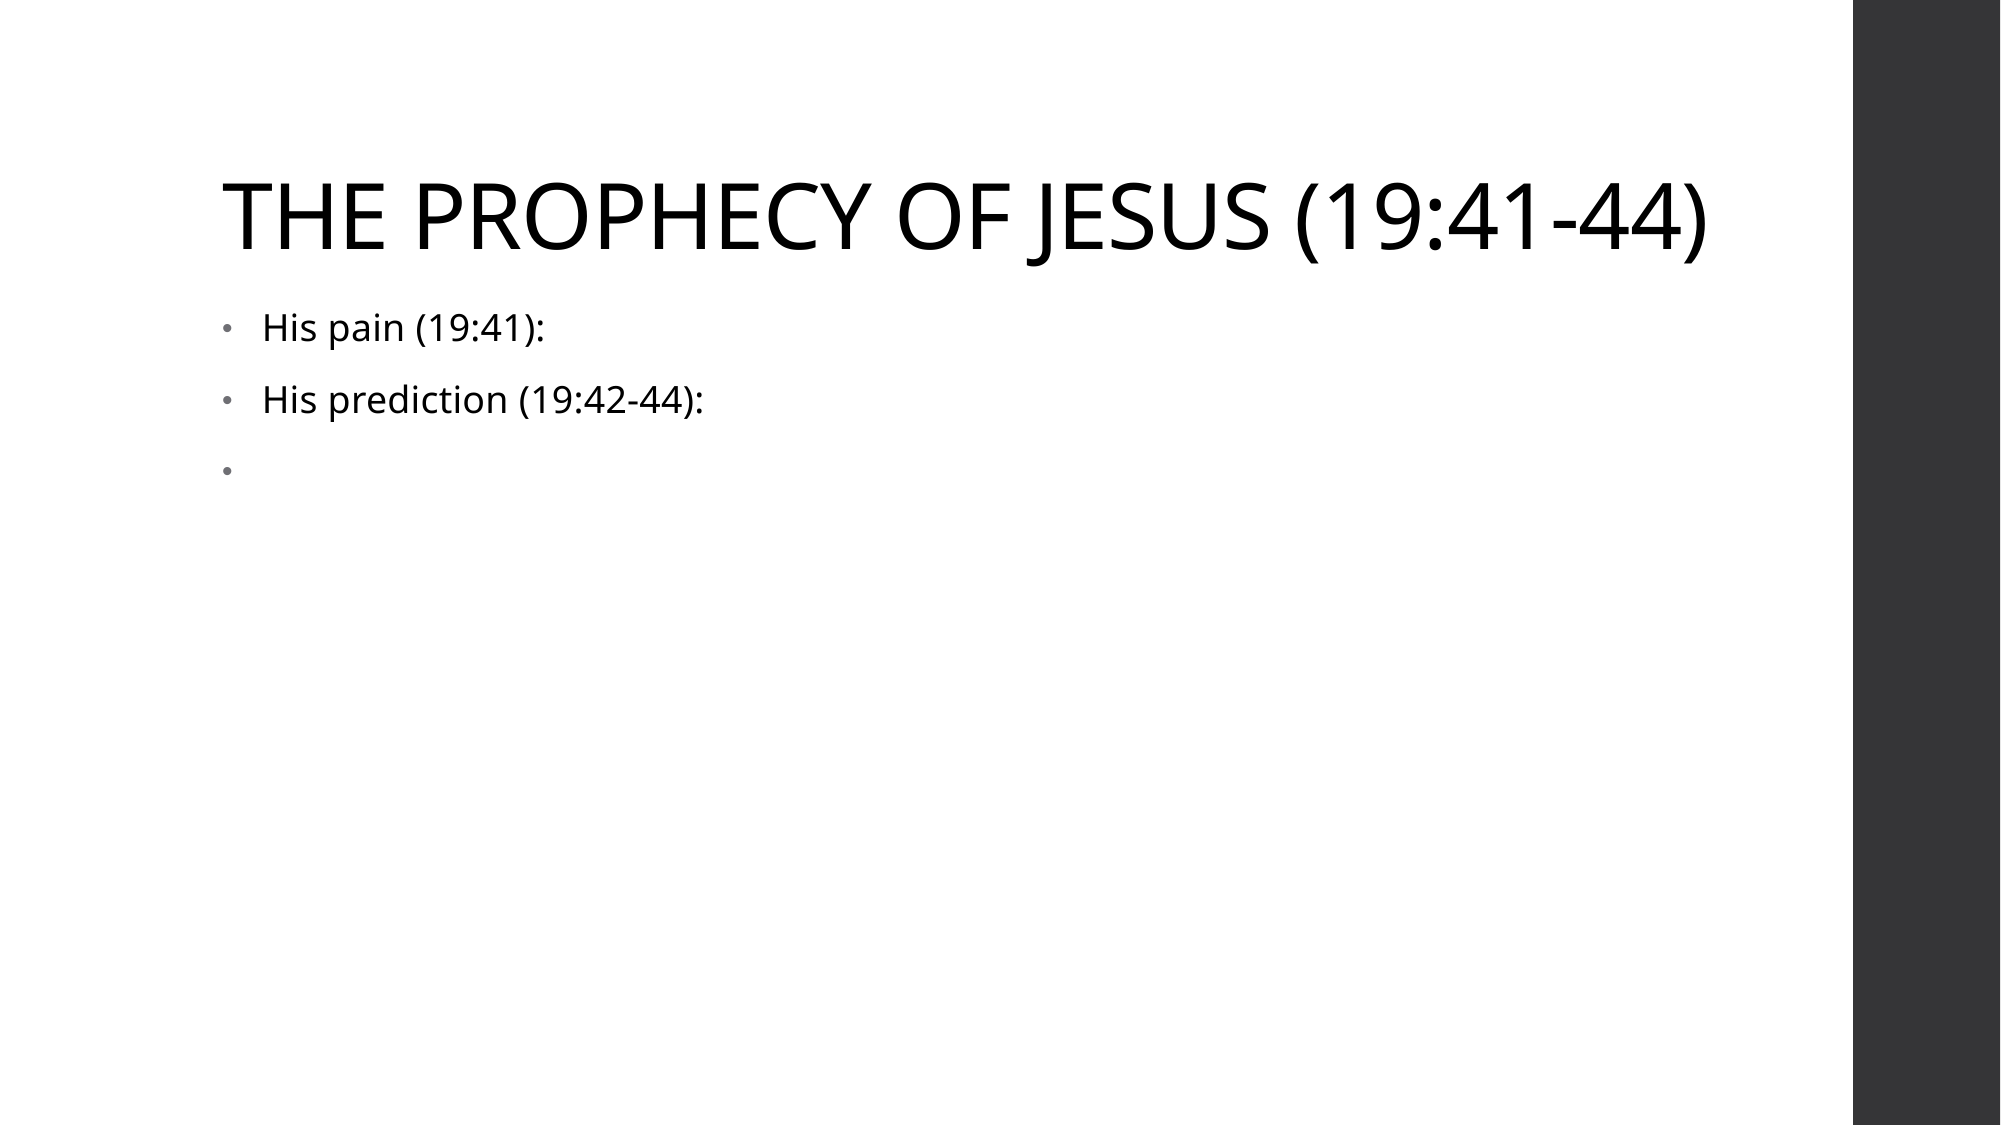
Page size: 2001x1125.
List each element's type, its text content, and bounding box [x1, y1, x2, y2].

title THE PROPHECY OF JESUS (19:41-44) [206, 60, 1797, 278]
list His pain (19:41): His prediction (19:42-44): [206, 299, 1617, 1014]
